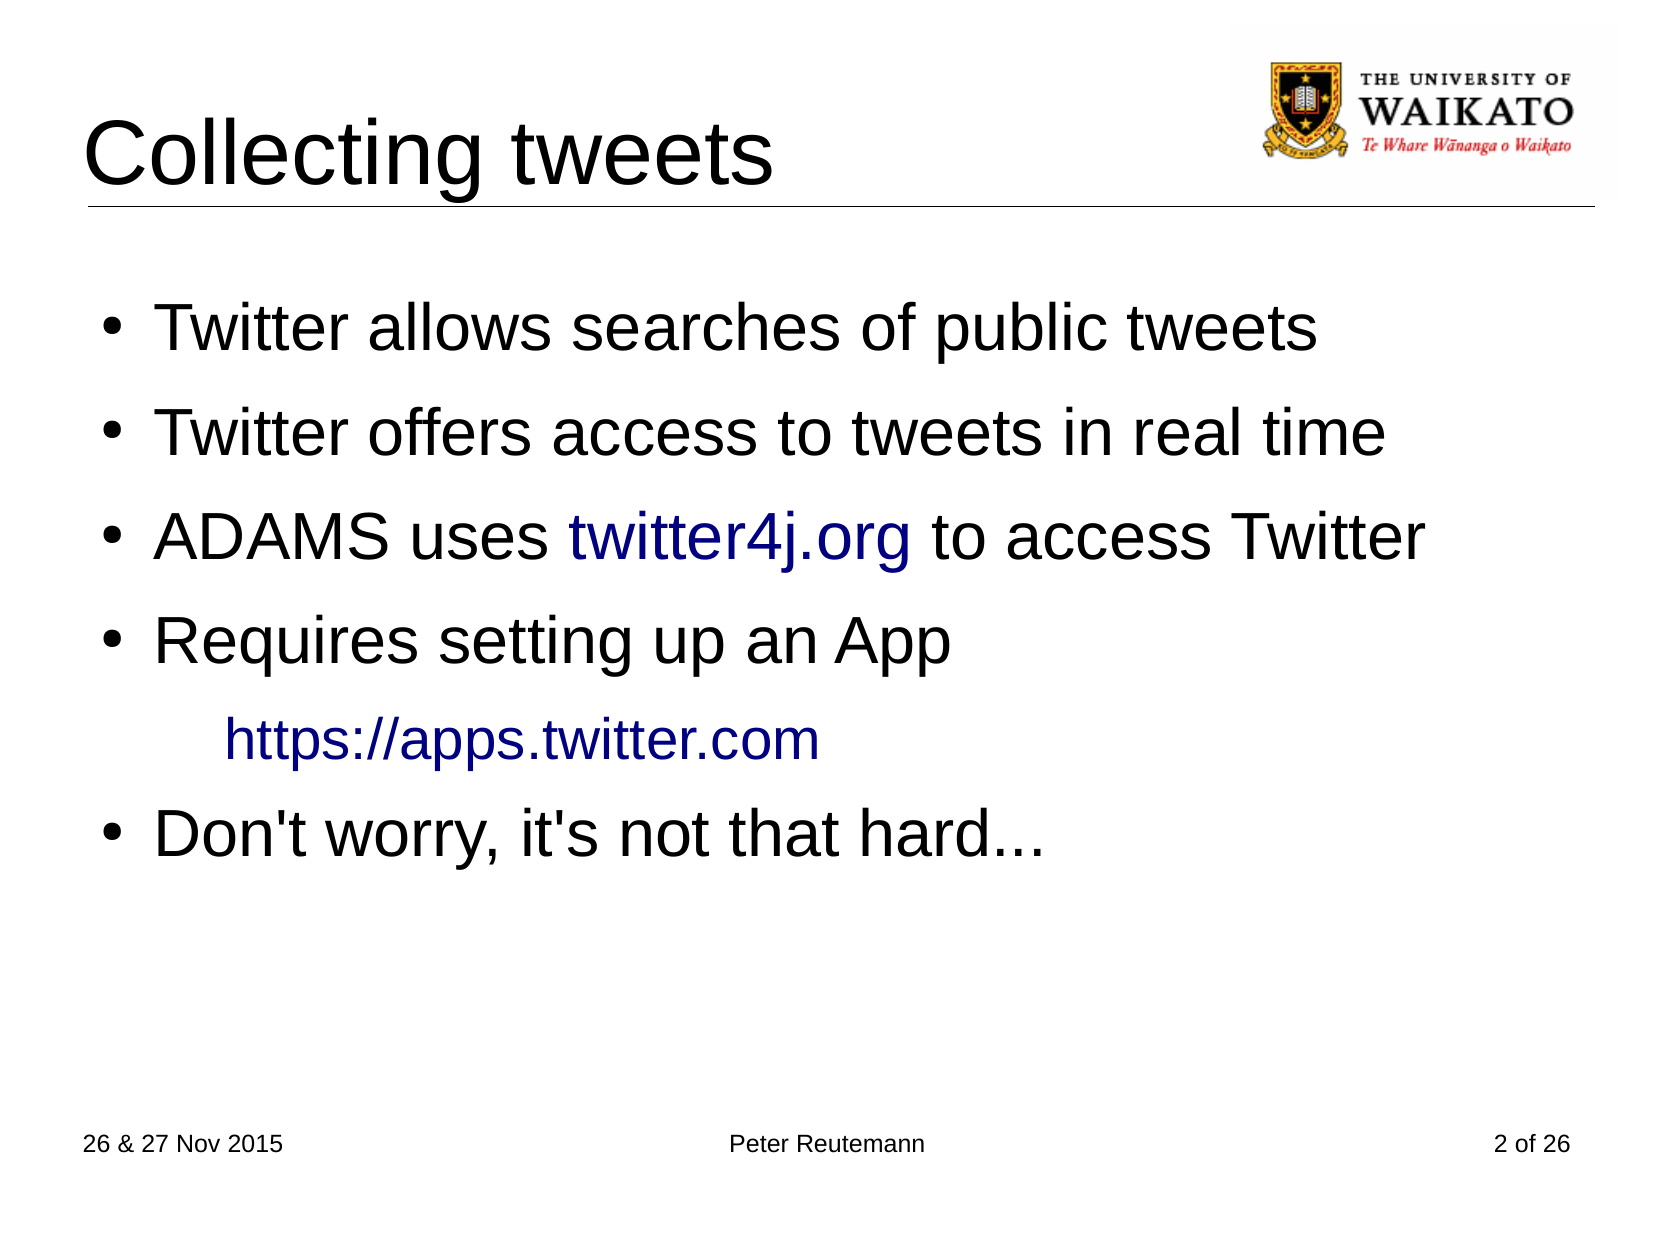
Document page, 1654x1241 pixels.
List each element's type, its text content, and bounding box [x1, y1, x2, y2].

picture [1228, 24, 1619, 201]
list Twitter allows searches of public tweets Twitter offers access to tweets in real time ADAMS uses twitter4j.org to access Twitter Requires setting up an App https://apps.twitter.com Don't worry, it's not that hard... [82, 290, 1571, 1010]
title Collecting tweets [82, 49, 1571, 257]
